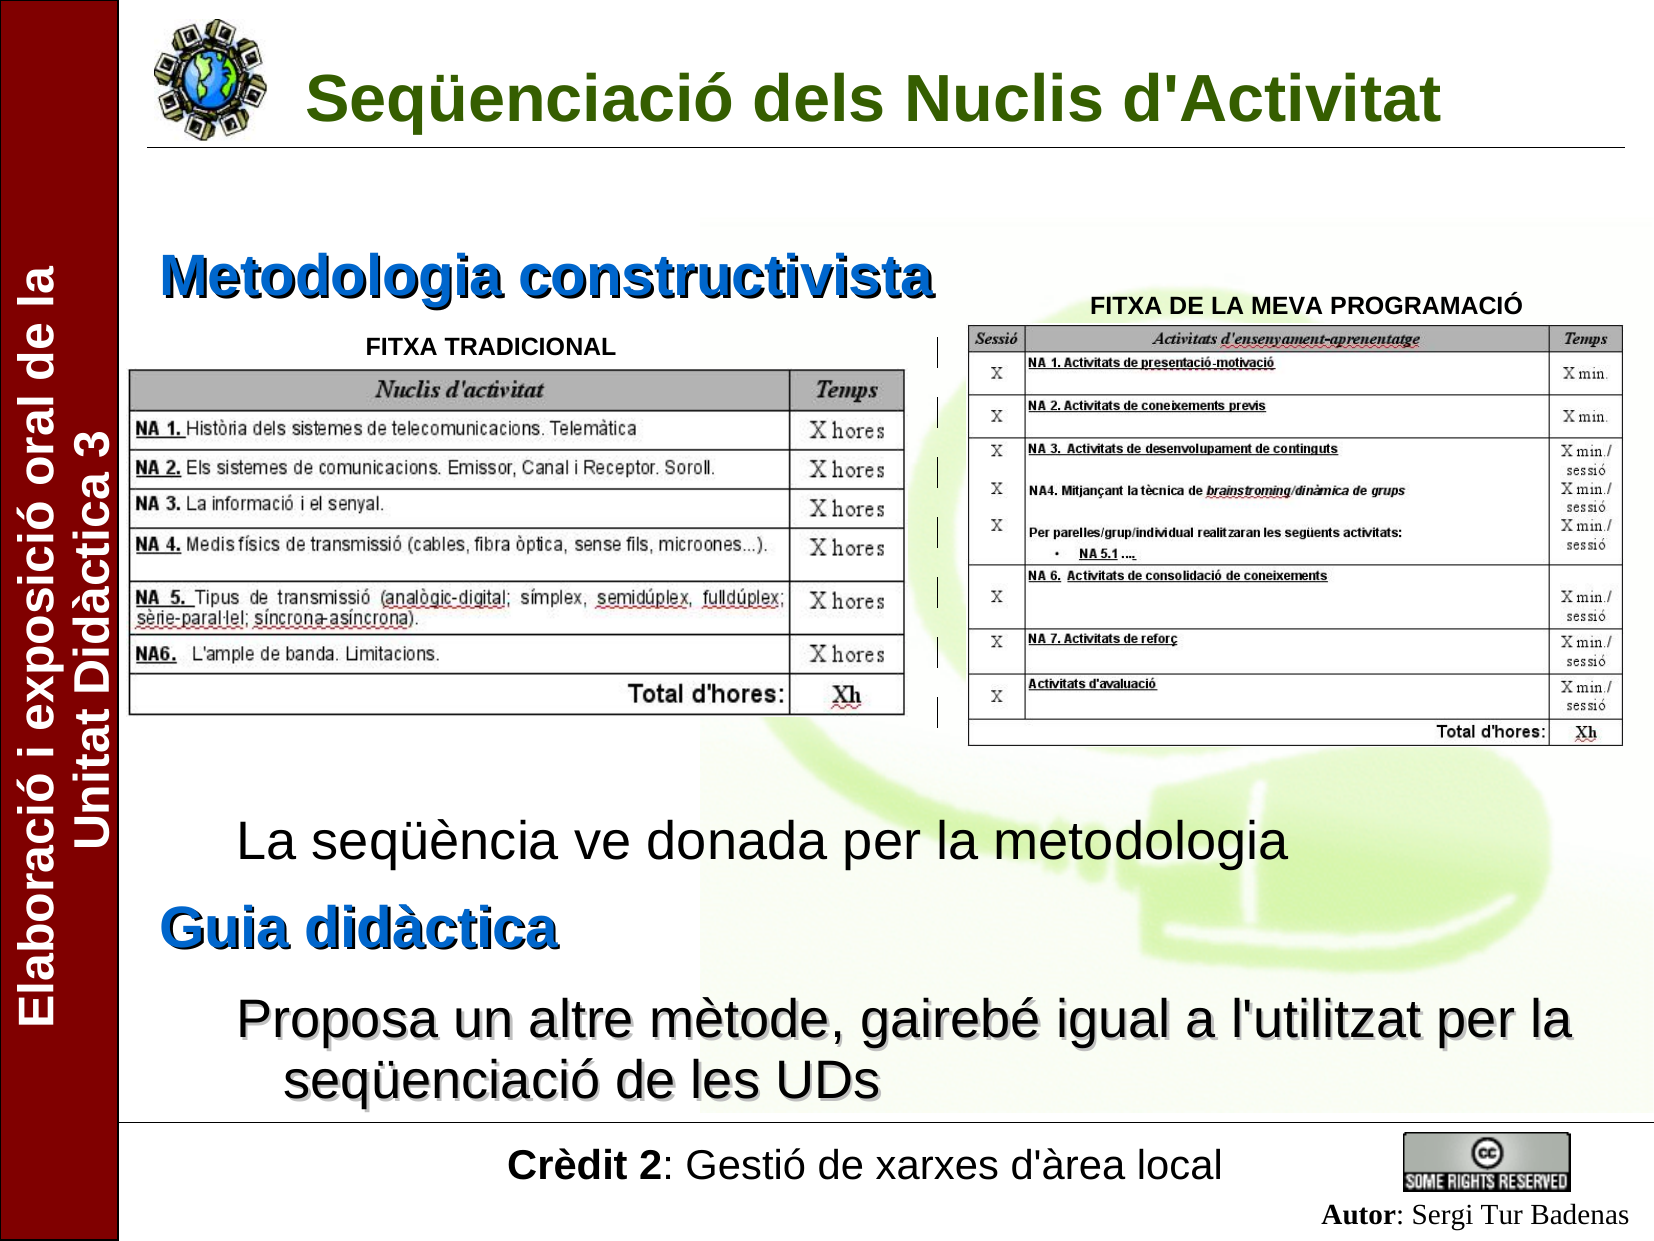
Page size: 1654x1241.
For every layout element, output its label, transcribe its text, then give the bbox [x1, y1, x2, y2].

picture [700, 217, 1654, 1113]
picture [126, 368, 908, 717]
picture [966, 323, 1624, 747]
picture [1403, 1132, 1571, 1192]
title Seqüenciació dels Nuclis d'Activitat [129, 49, 1619, 148]
list Metodologia constructivista La seqüència ve donada per la metodologia Guia didàctica Proposa un altre mètode, gairebé igual a l'utilitzat per la seqüenciació de les UDs [141, 242, 1630, 1111]
picture [154, 19, 268, 49]
text_box FITXA DE LA MEVA PROGRAMACIÓ [1075, 284, 1535, 327]
text_box FITXA TRADICIONAL [350, 325, 630, 369]
